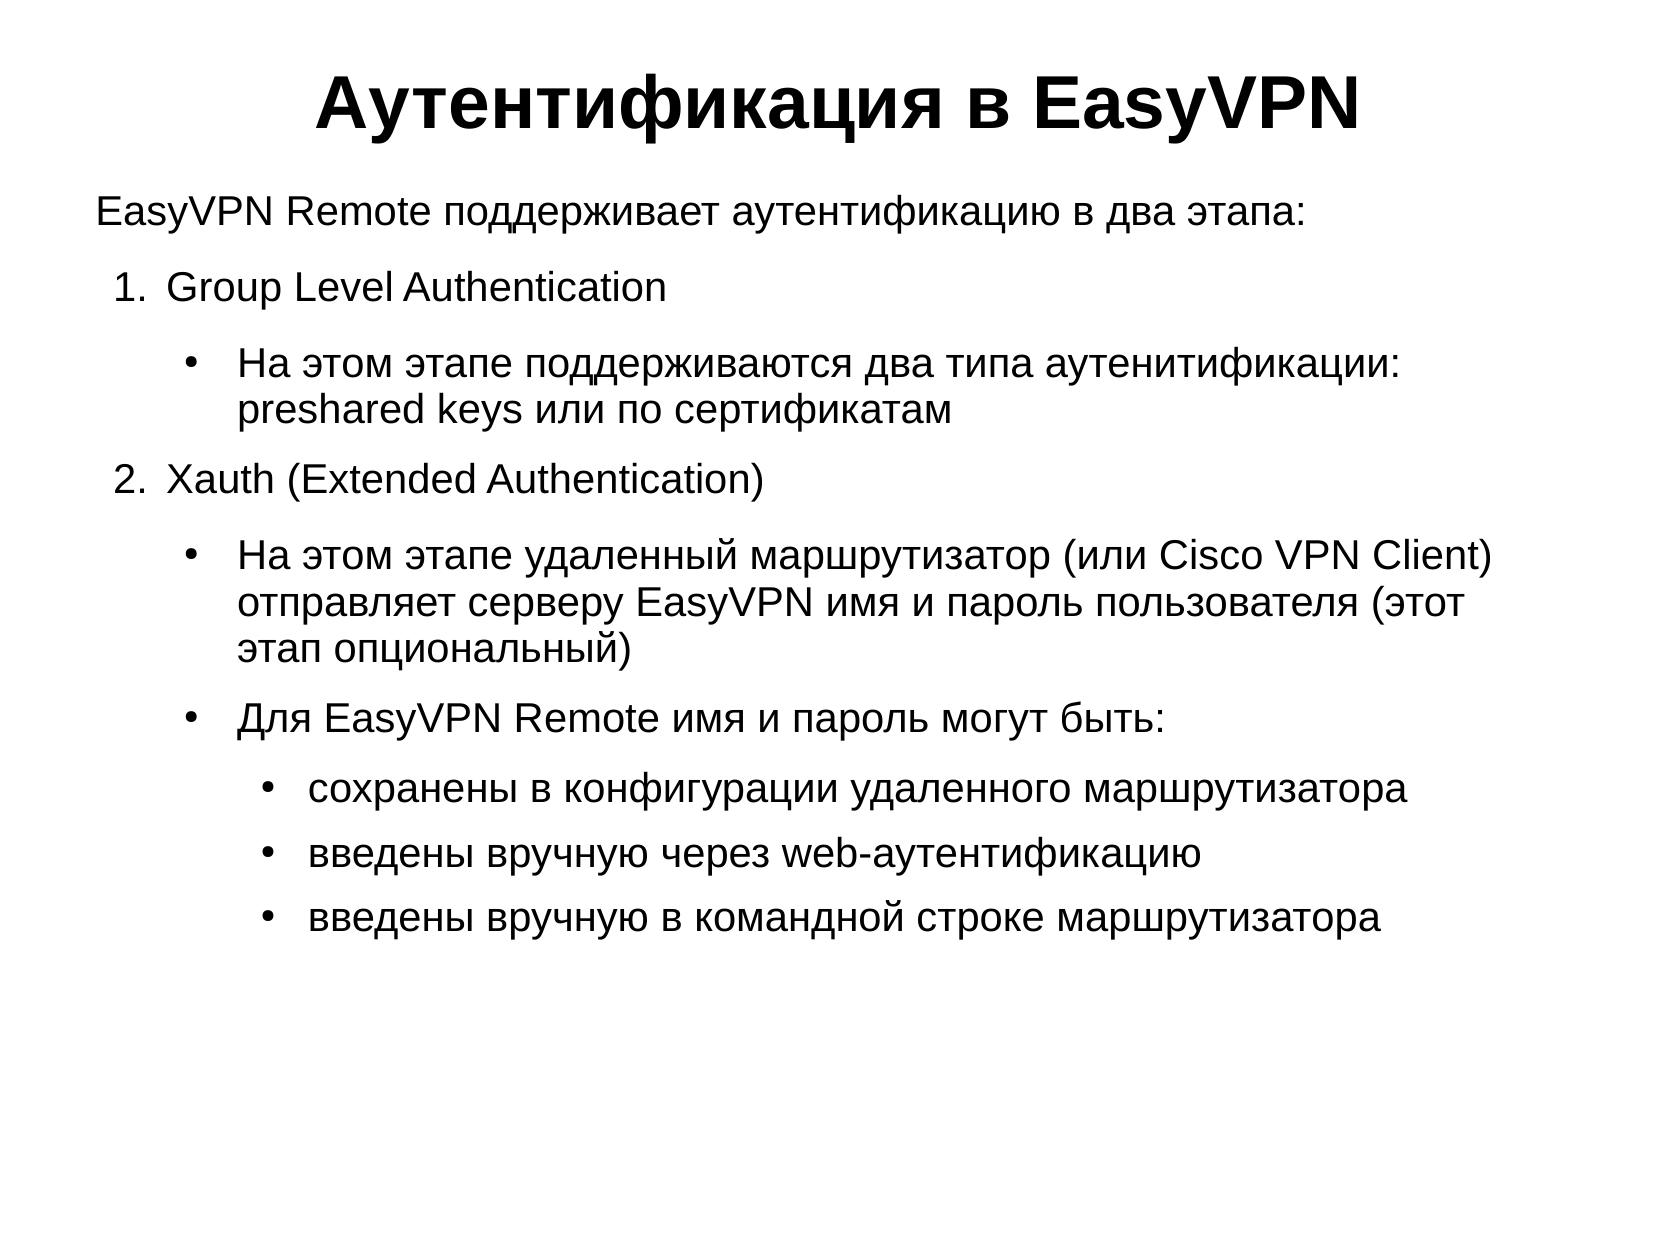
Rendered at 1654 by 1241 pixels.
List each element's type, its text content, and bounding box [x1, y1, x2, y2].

text_box Аутентификация в EasyVPN [64, 37, 1613, 151]
list EasyVPN Remote поддерживает аутентификацию в два этапа: Group Level Authentication На этом этапе поддерживаются два типа аутенитификации: preshared keys или по сертификатам Xauth (Extended Authentication) На этом этапе удаленный маршрутизатор (или Cisco VPN Client) отправляет серверу EasyVPN имя и пароль пользователя (этот этап опциональный) Для EasyVPN Remote имя и пароль могут быть: сохранены в конфигурации удаленного маршрутизатора введены вручную через web-аутентификацию введены вручную в командной строке маршрутизатора [95, 187, 1538, 1081]
